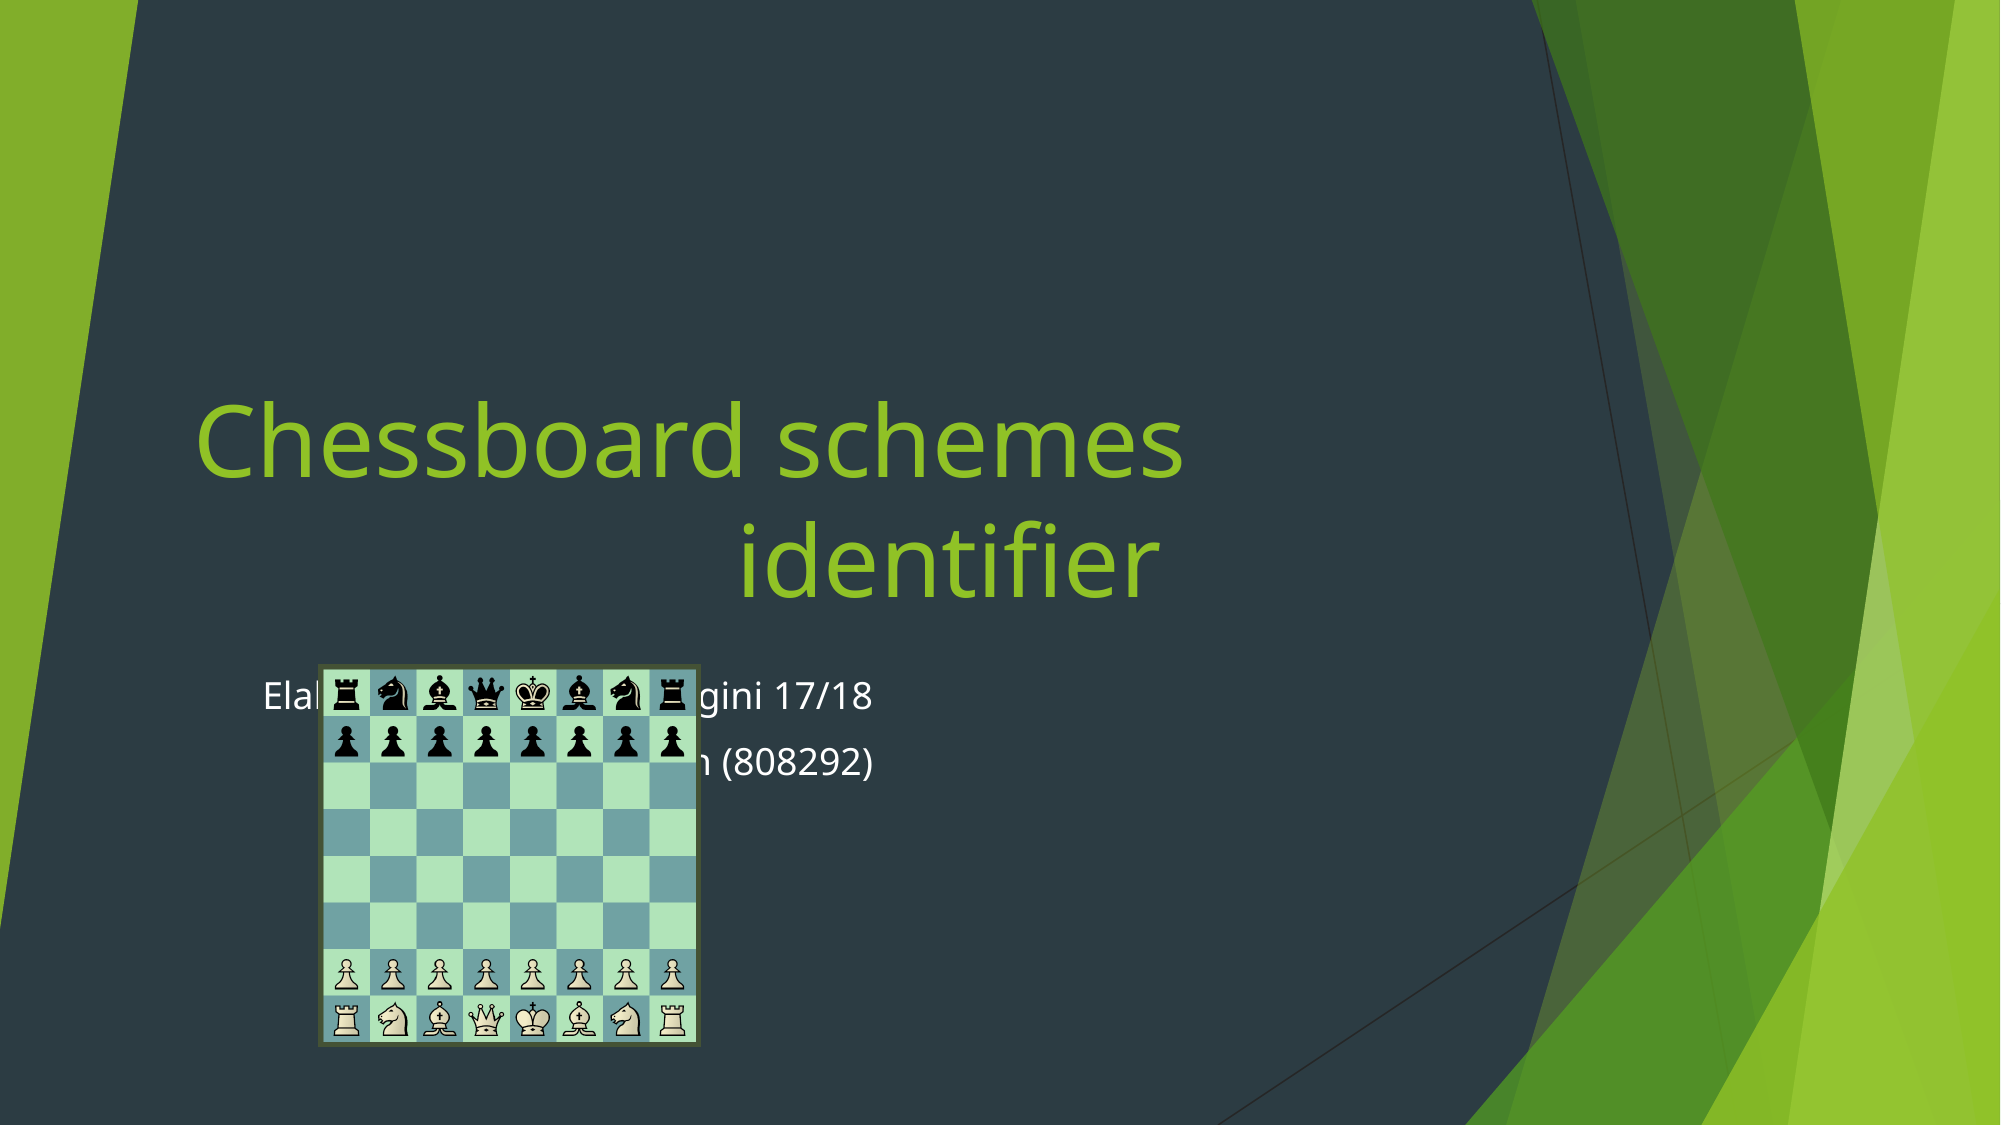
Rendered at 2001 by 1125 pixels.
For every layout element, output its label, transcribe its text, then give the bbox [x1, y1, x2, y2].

title Chessboard schemes identifier [178, 369, 1617, 563]
subtitle Elaborazione delle Immagini 17/18 Nassim Habbash (808292) [247, 664, 318, 845]
picture [318, 664, 701, 1047]
subtitle Elaborazione delle Immagini 17/18 Nassim Habbash (808292) [701, 664, 1522, 845]
